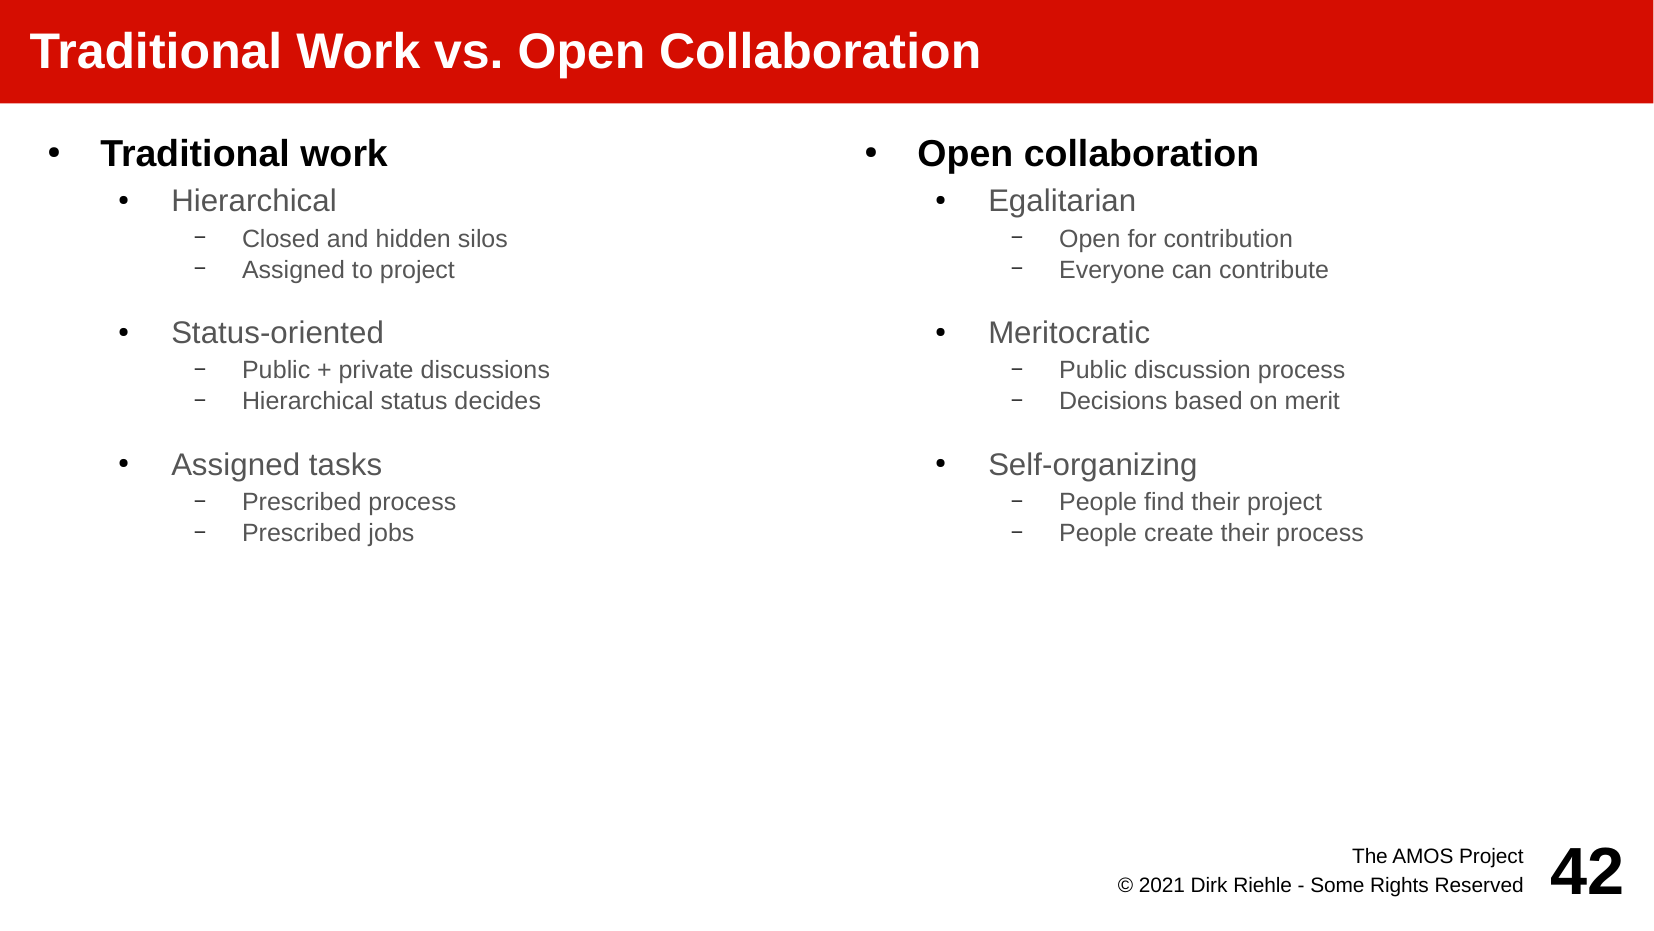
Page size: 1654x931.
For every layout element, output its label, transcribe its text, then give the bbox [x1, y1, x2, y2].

list Open collaboration Egalitarian Open for contribution Everyone can contribute Meritocratic Public discussion process Decisions based on merit Self-organizing People find their project People create their process [846, 132, 1625, 813]
title Traditional Work vs. Open Collaboration [0, 0, 1654, 104]
list Traditional work Hierarchical Closed and hidden silos Assigned to project Status-oriented Public + private discussions Hierarchical status decides Assigned tasks Prescribed process Prescribed jobs [29, 132, 808, 813]
